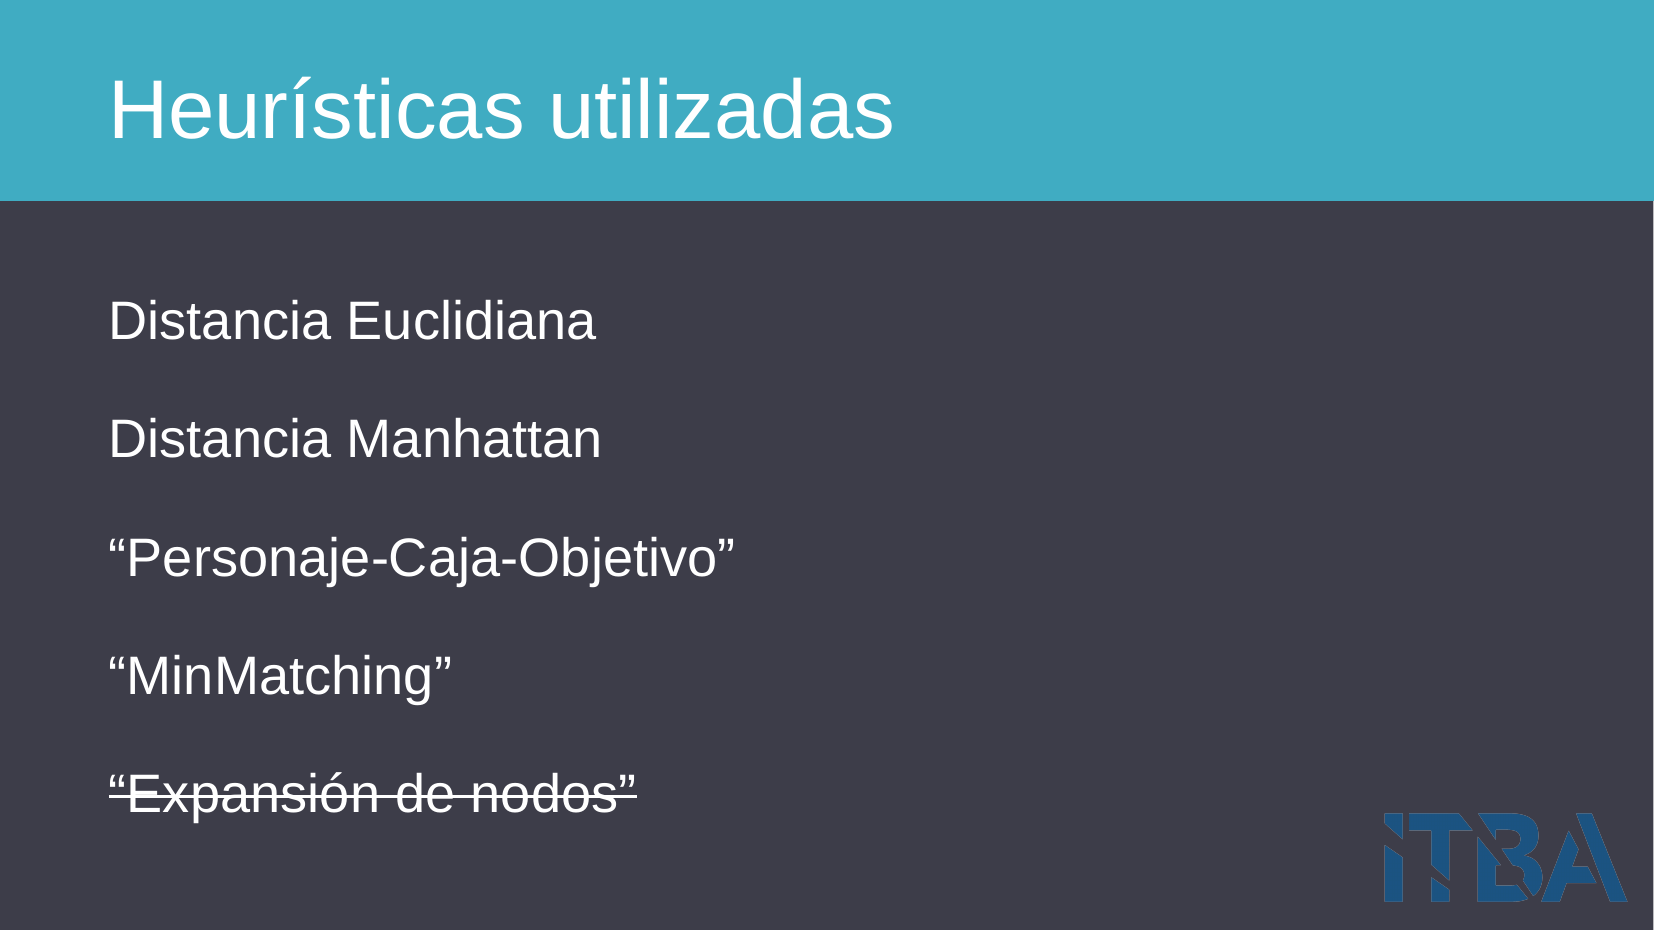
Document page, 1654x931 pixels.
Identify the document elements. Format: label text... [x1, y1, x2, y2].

text_box “MinMatching” [93, 637, 468, 714]
text_box “Personaje-Caja-Objetivo” [93, 519, 752, 596]
text_box [0, 0, 1654, 201]
picture [1358, 779, 1654, 931]
text_box Distancia Euclidiana [93, 283, 613, 359]
text_box Heurísticas utilizadas [93, 56, 1249, 165]
text_box “Expansión de nodos” [93, 755, 653, 832]
text_box Distancia Manhattan [93, 401, 776, 477]
